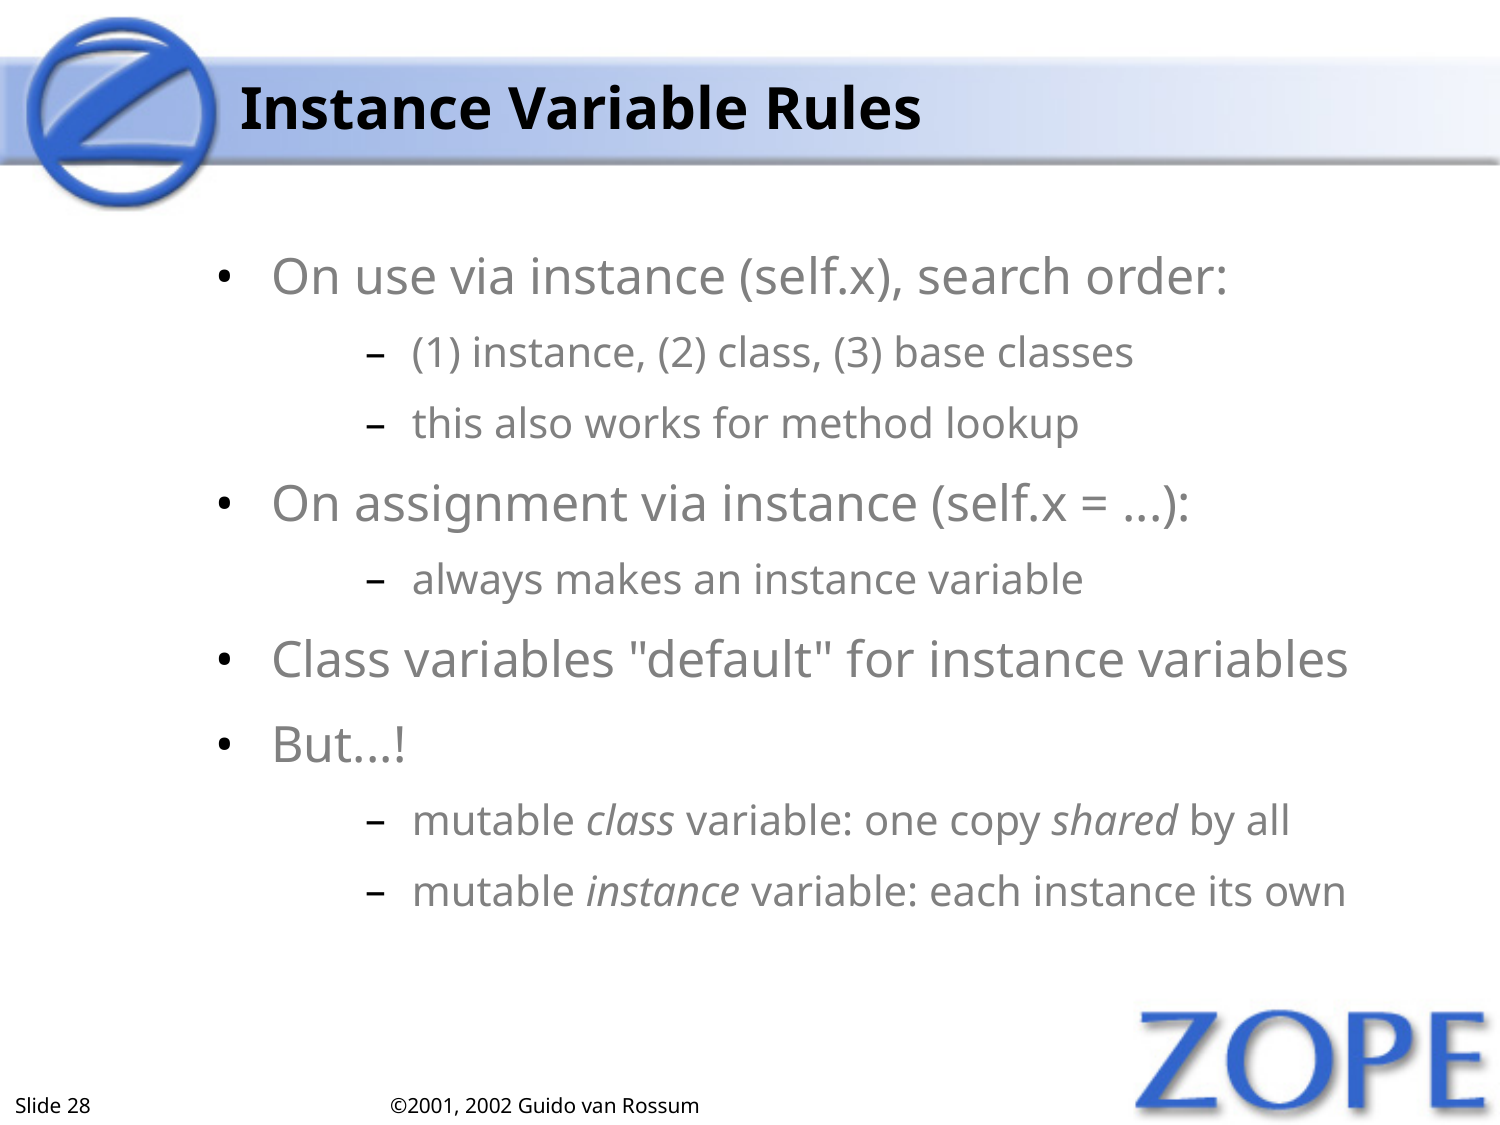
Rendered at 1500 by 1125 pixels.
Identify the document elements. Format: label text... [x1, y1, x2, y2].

title Instance Variable Rules [225, 50, 1467, 163]
list On use via instance (self.x), search order: (1) instance, (2) class, (3) base classes this also works for method lookup On assignment via instance (self.x = ...): always makes an instance variable Class variables "default" for instance variables But...! mutable class variable: one copy shared by all mutable instance variable: each instance its own [200, 237, 1388, 1001]
